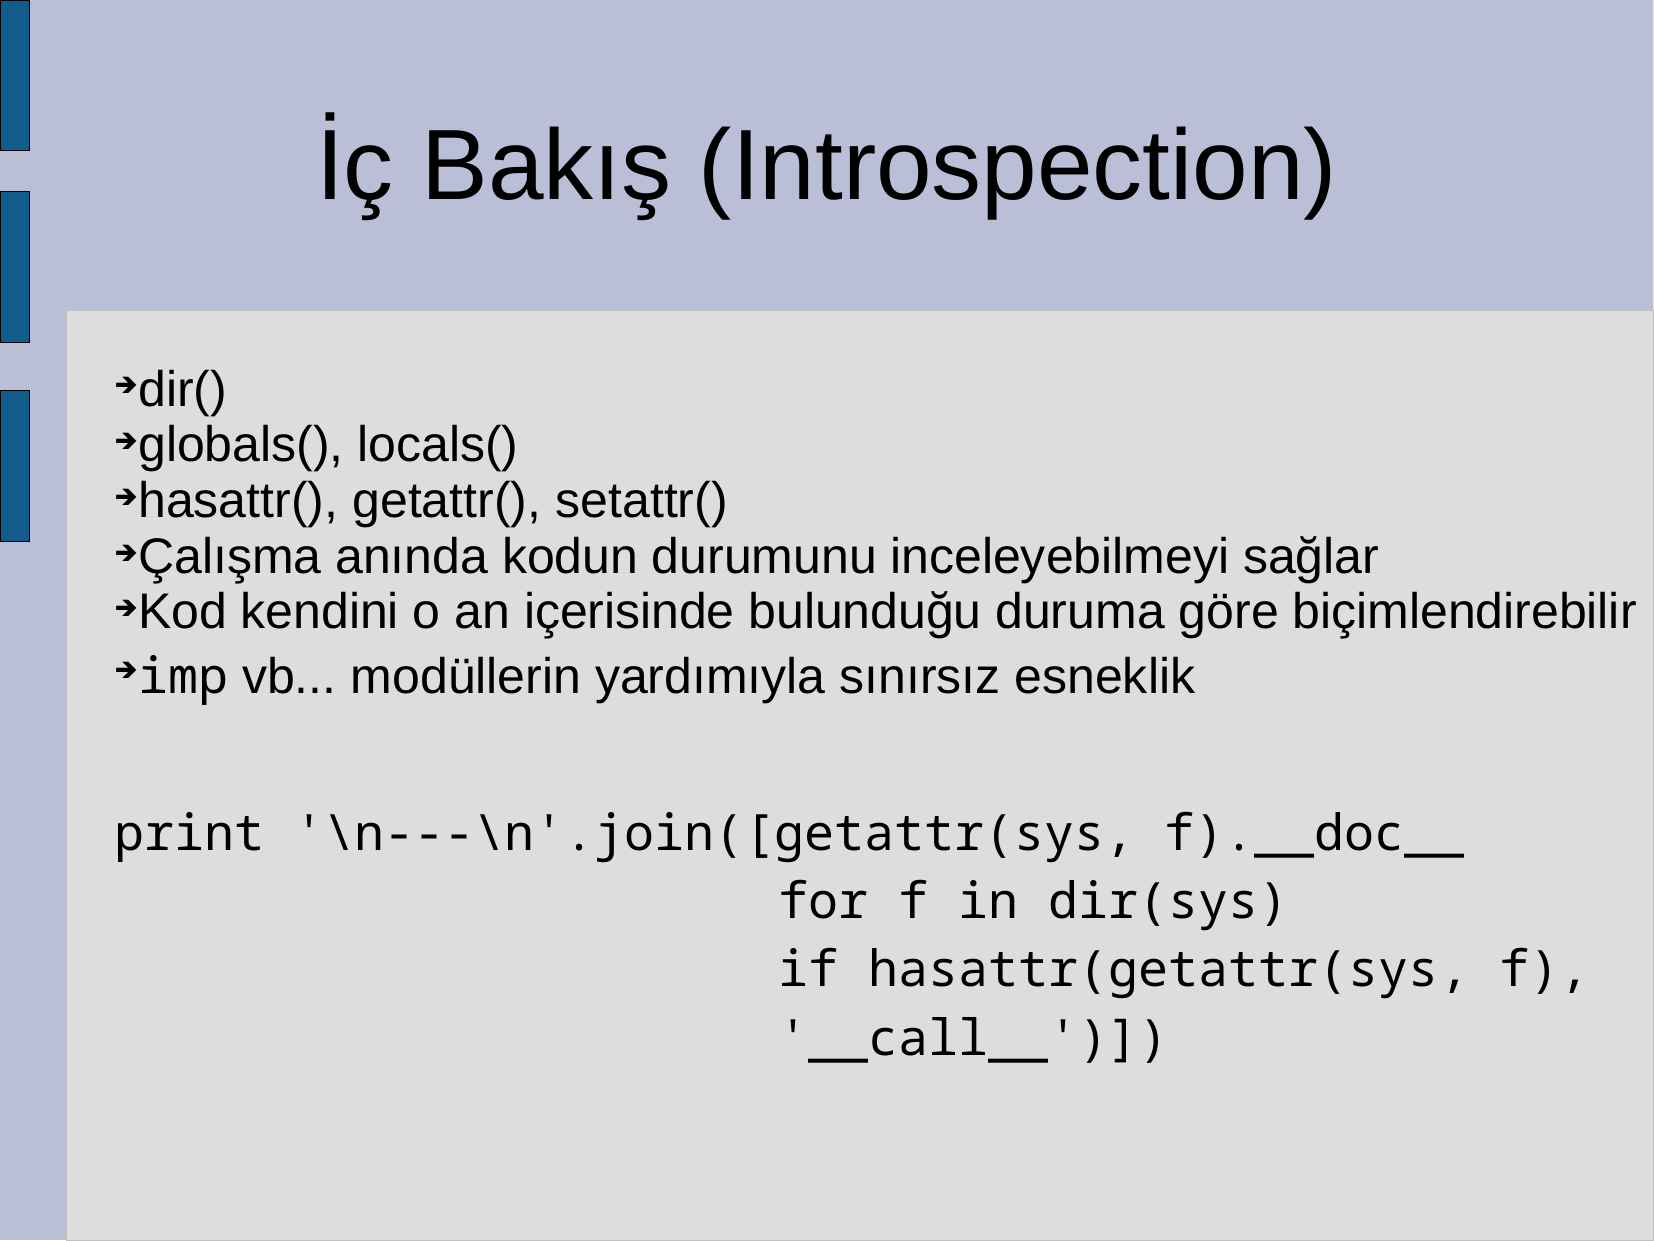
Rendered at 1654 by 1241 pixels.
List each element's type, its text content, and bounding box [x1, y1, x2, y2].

text_box print '\n---\n'.join([getattr(sys, f).__doc__ for f in dir(sys) if hasattr(getattr(sys, f), '__call__')]) [114, 796, 1589, 1017]
text_box dir() globals(), locals() hasattr(), getattr(), setattr() Çalışma anında kodun durumunu inceleyebilmeyi sağlar Kod kendini o an içerisinde bulunduğu duruma göre biçimlendirebilir imp vb... modüllerin yardımıyla sınırsız esneklik [114, 360, 1638, 733]
text_box İç Bakış (Introspection) [316, 109, 1338, 234]
